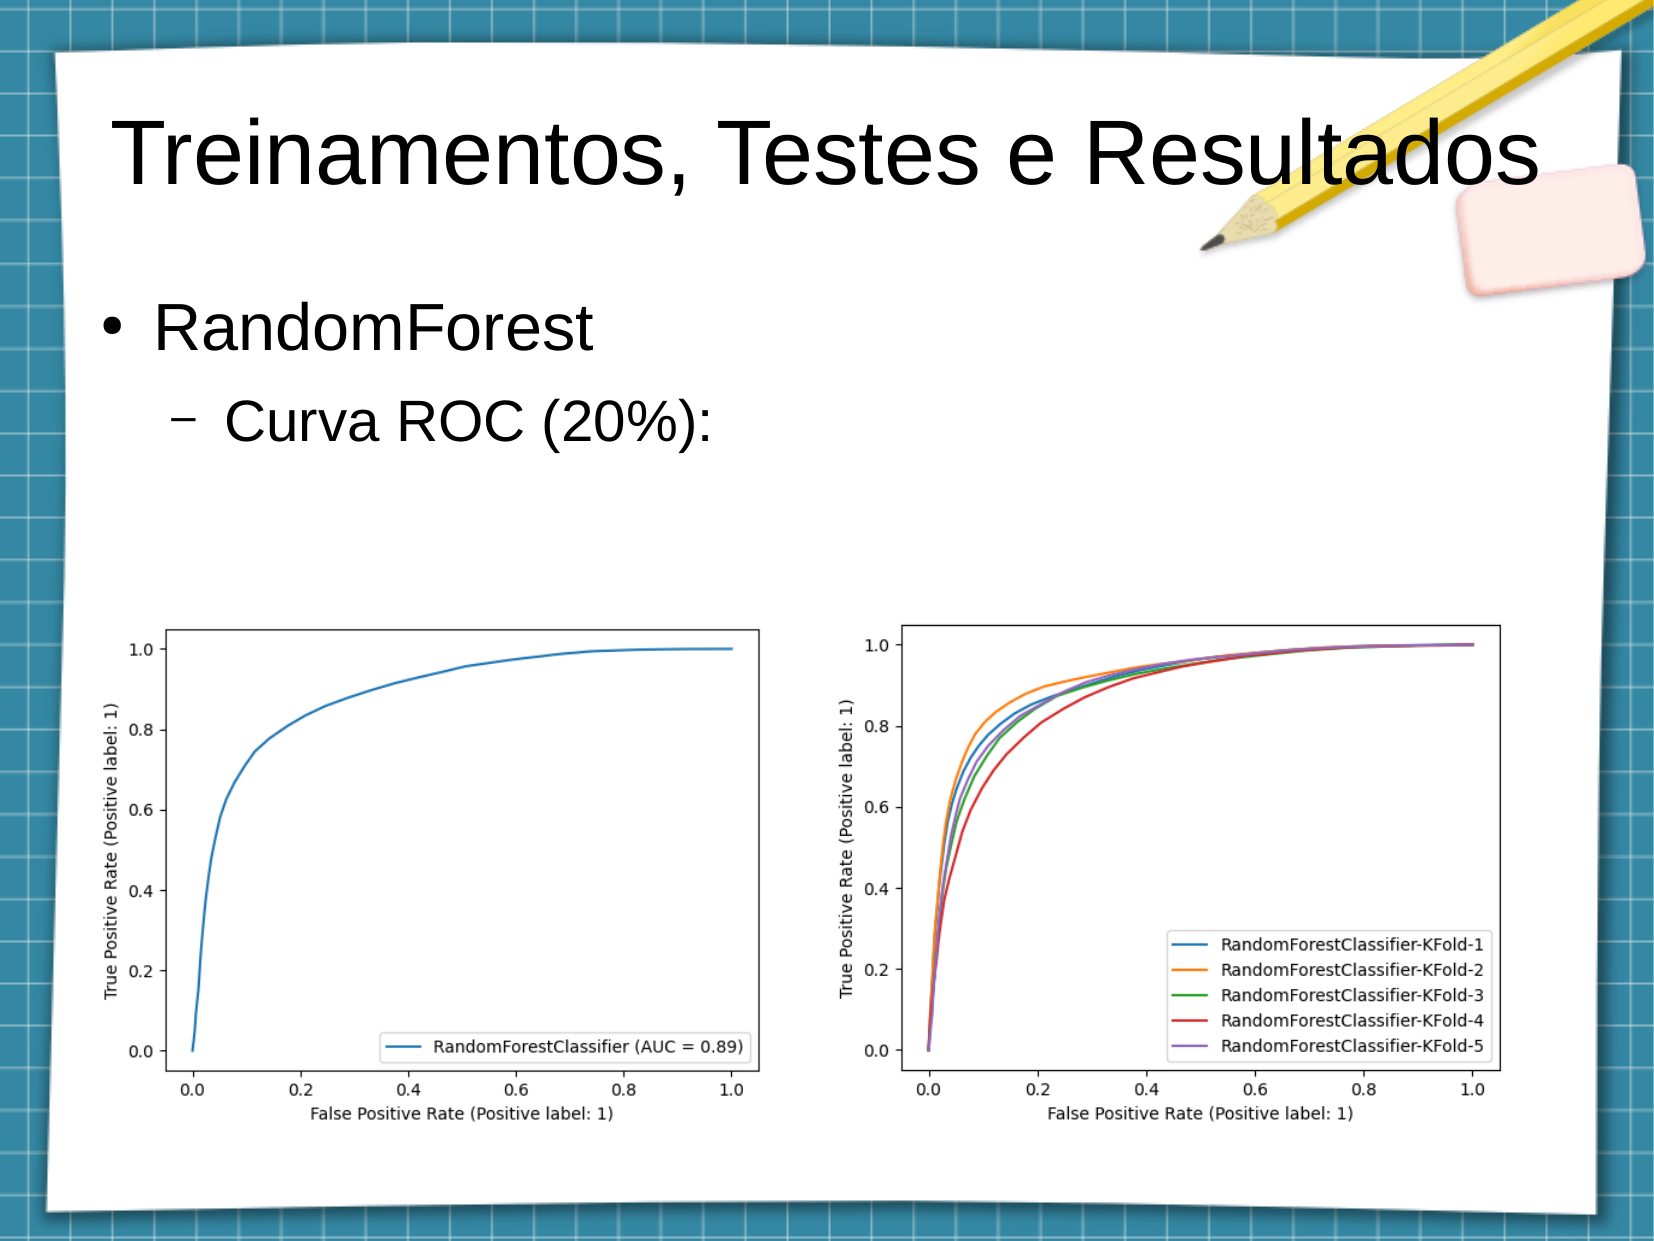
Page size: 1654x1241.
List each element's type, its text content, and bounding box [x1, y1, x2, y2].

picture [0, 0, 1654, 1241]
list RandomForest Curva ROC (20%): [82, 290, 1571, 497]
title Treinamentos, Testes e Resultados [82, 49, 1571, 257]
